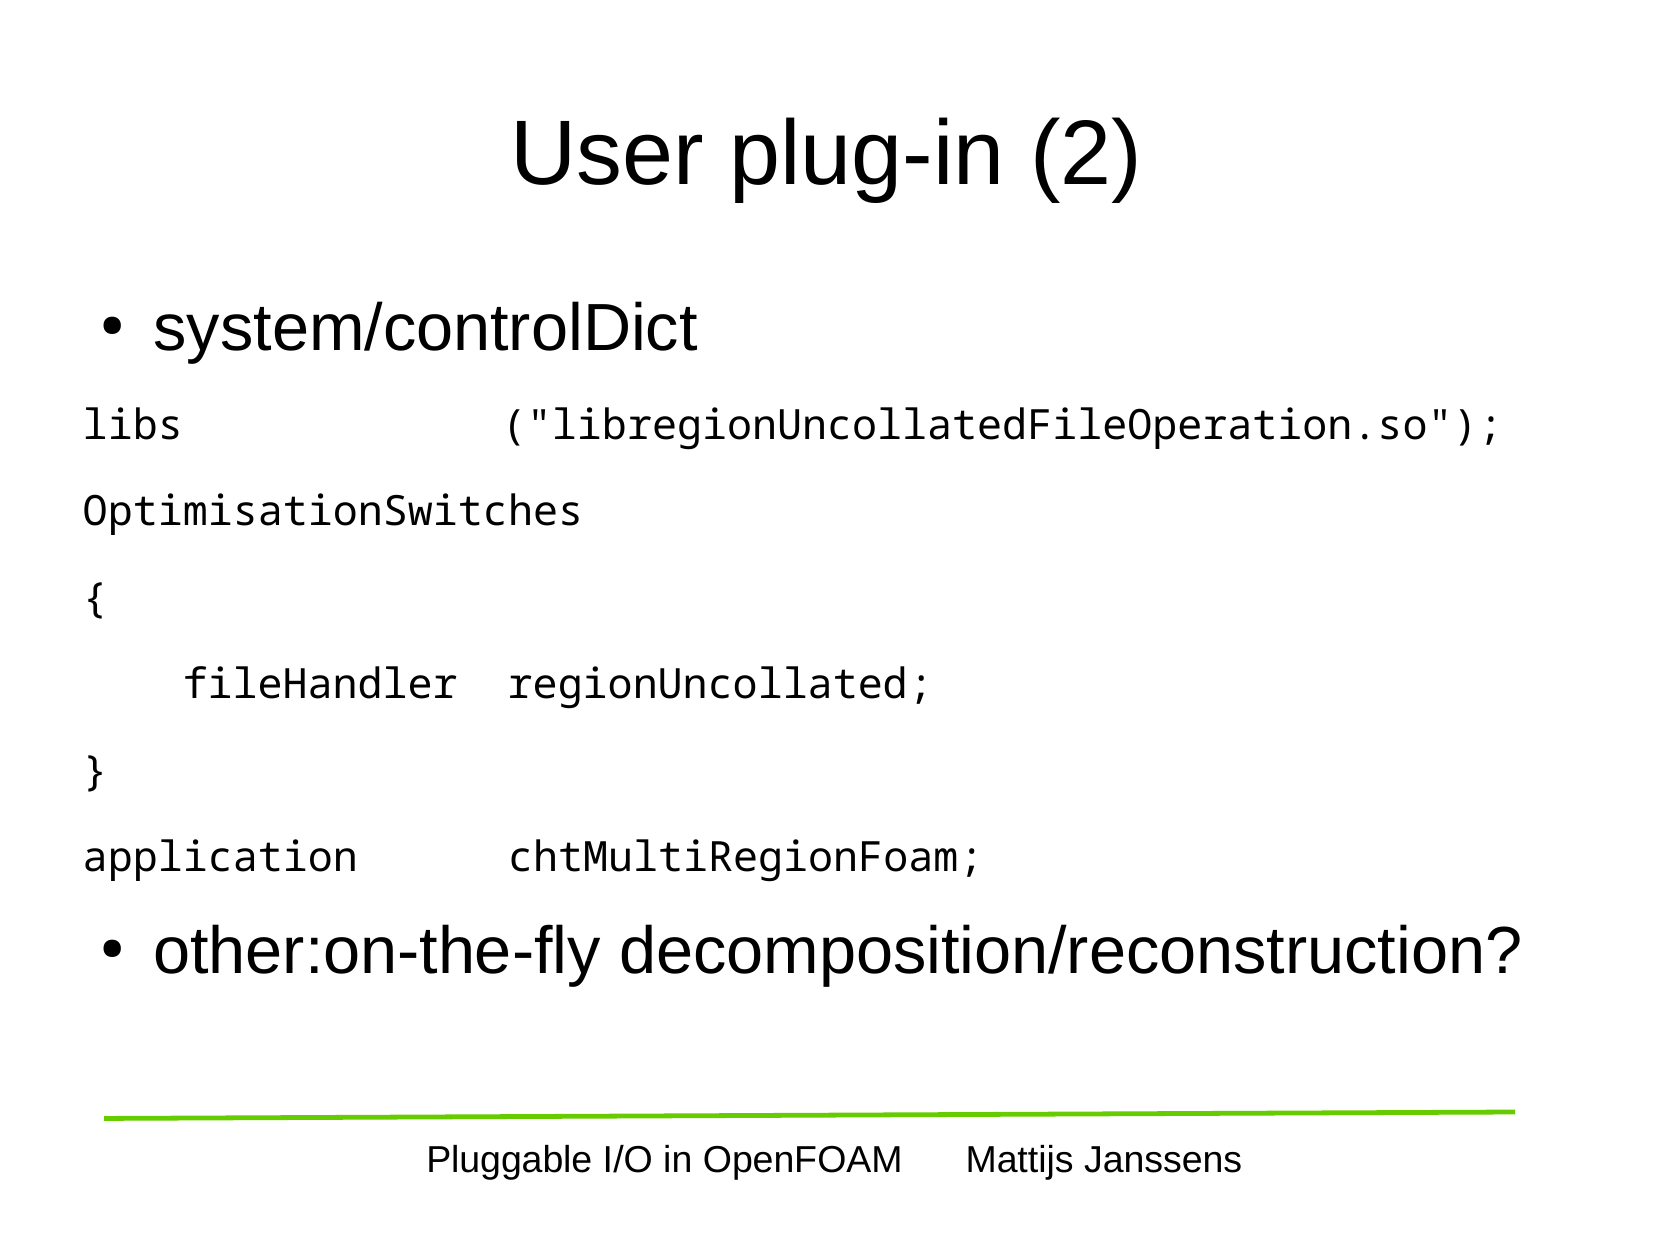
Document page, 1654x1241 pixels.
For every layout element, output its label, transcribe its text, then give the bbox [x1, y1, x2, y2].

title User plug-in (2) [82, 49, 1571, 257]
list system/controlDict libs ("libregionUncollatedFileOperation.so"); OptimisationSwitches { fileHandler regionUncollated; } application chtMultiRegionFoam; other:on-the-fly decomposition/reconstruction? [82, 290, 1571, 1080]
